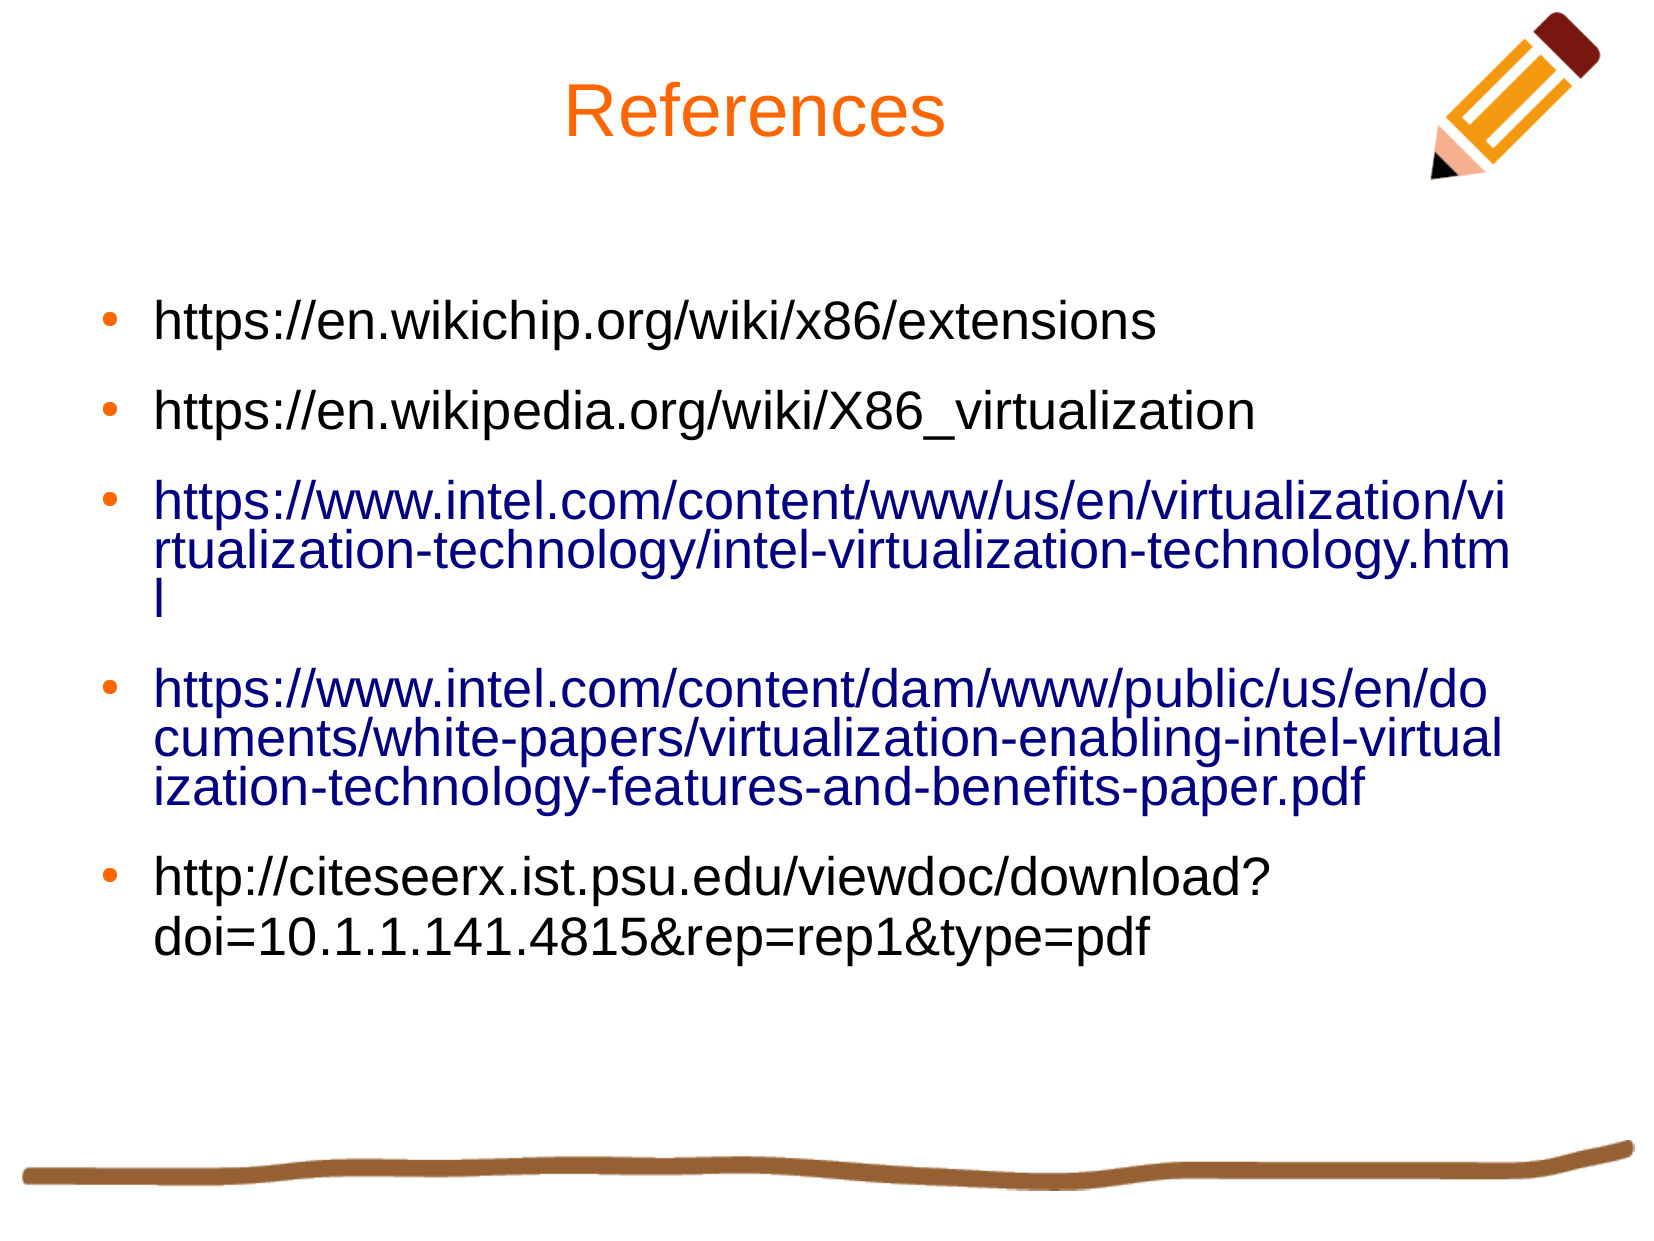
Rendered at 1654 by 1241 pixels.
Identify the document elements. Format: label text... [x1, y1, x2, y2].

list https://en.wikichip.org/wiki/x86/extensions https://en.wikipedia.org/wiki/X86_virtualization https://www.intel.com/content/www/us/en/virtualization/virtualization-technology/intel-virtualization-technology.html https://www.intel.com/content/dam/www/public/us/en/documents/white-papers/virtualization-enabling-intel-virtualization-technology-features-and-benefits-paper.pdf http://citeseerx.ist.psu.edu/viewdoc/download?doi=10.1.1.141.4815&rep=rep1&type=pdf [82, 290, 1516, 1122]
picture [22, 1140, 1635, 1191]
picture [1430, 12, 1601, 181]
title References [82, 49, 1430, 172]
